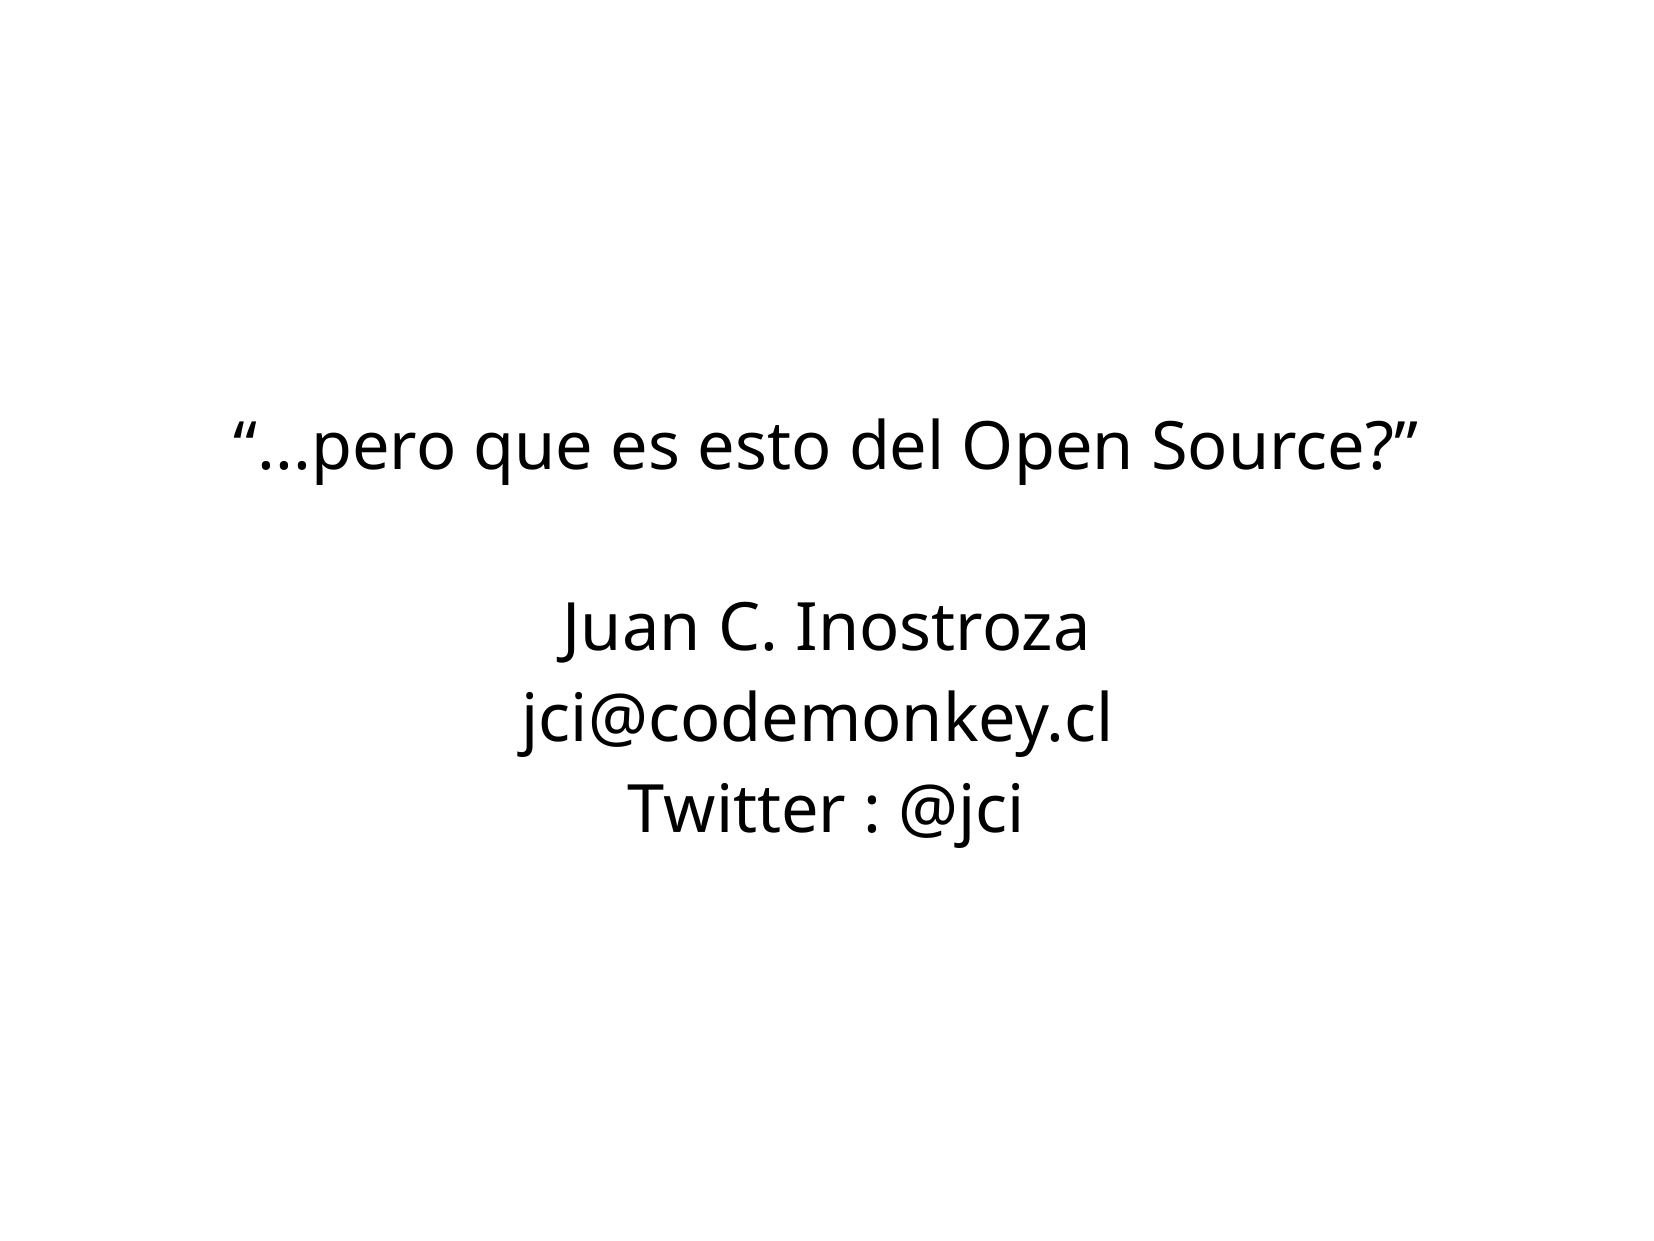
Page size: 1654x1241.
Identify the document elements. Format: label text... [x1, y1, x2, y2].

subtitle “...pero que es esto del Open Source?” Juan C. Inostroza jci@codemonkey.cl Twitter : @jci [82, 49, 1571, 1201]
